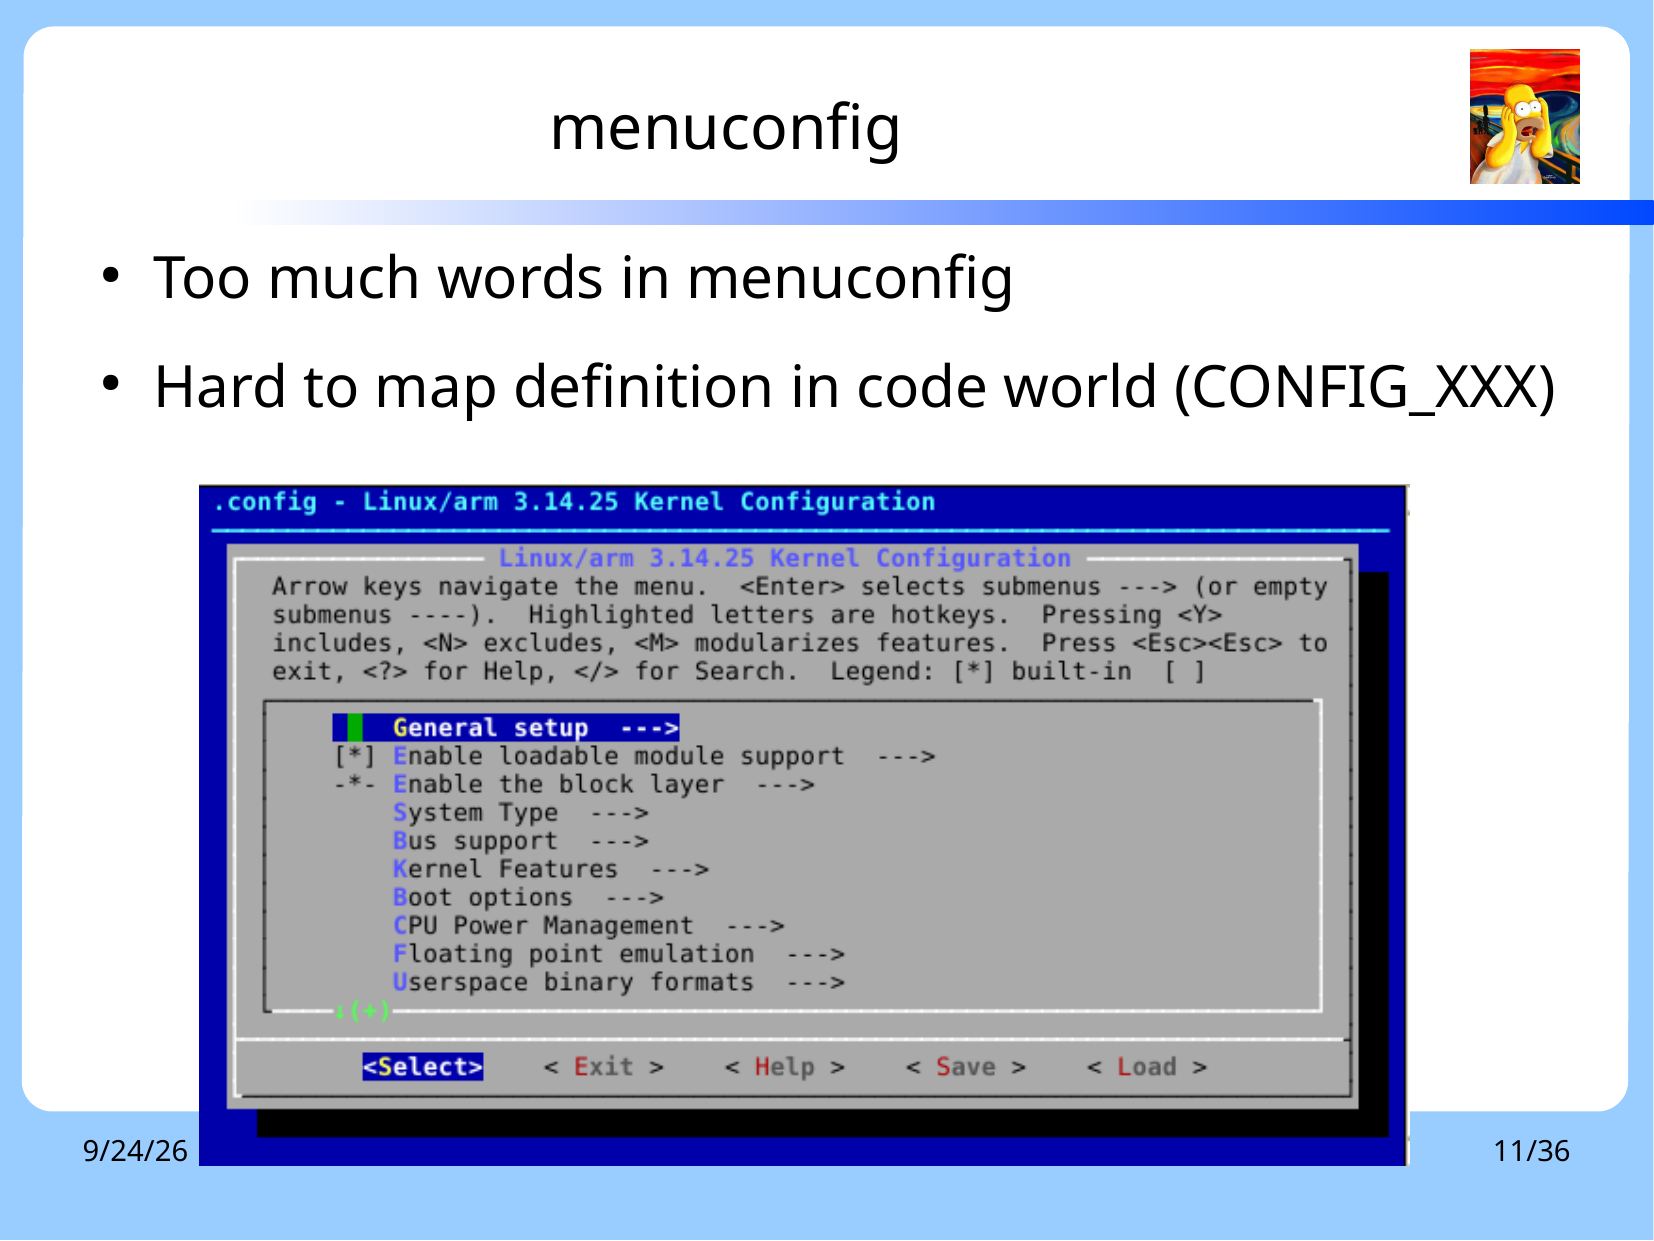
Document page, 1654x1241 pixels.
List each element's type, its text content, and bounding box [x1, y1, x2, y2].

picture [1470, 49, 1580, 184]
picture [199, 484, 1410, 1166]
title menuconfig [82, 49, 1371, 201]
list Too much words in menuconfig Hard to map definition in code world (CONFIG_XXX) [82, 236, 1571, 1055]
